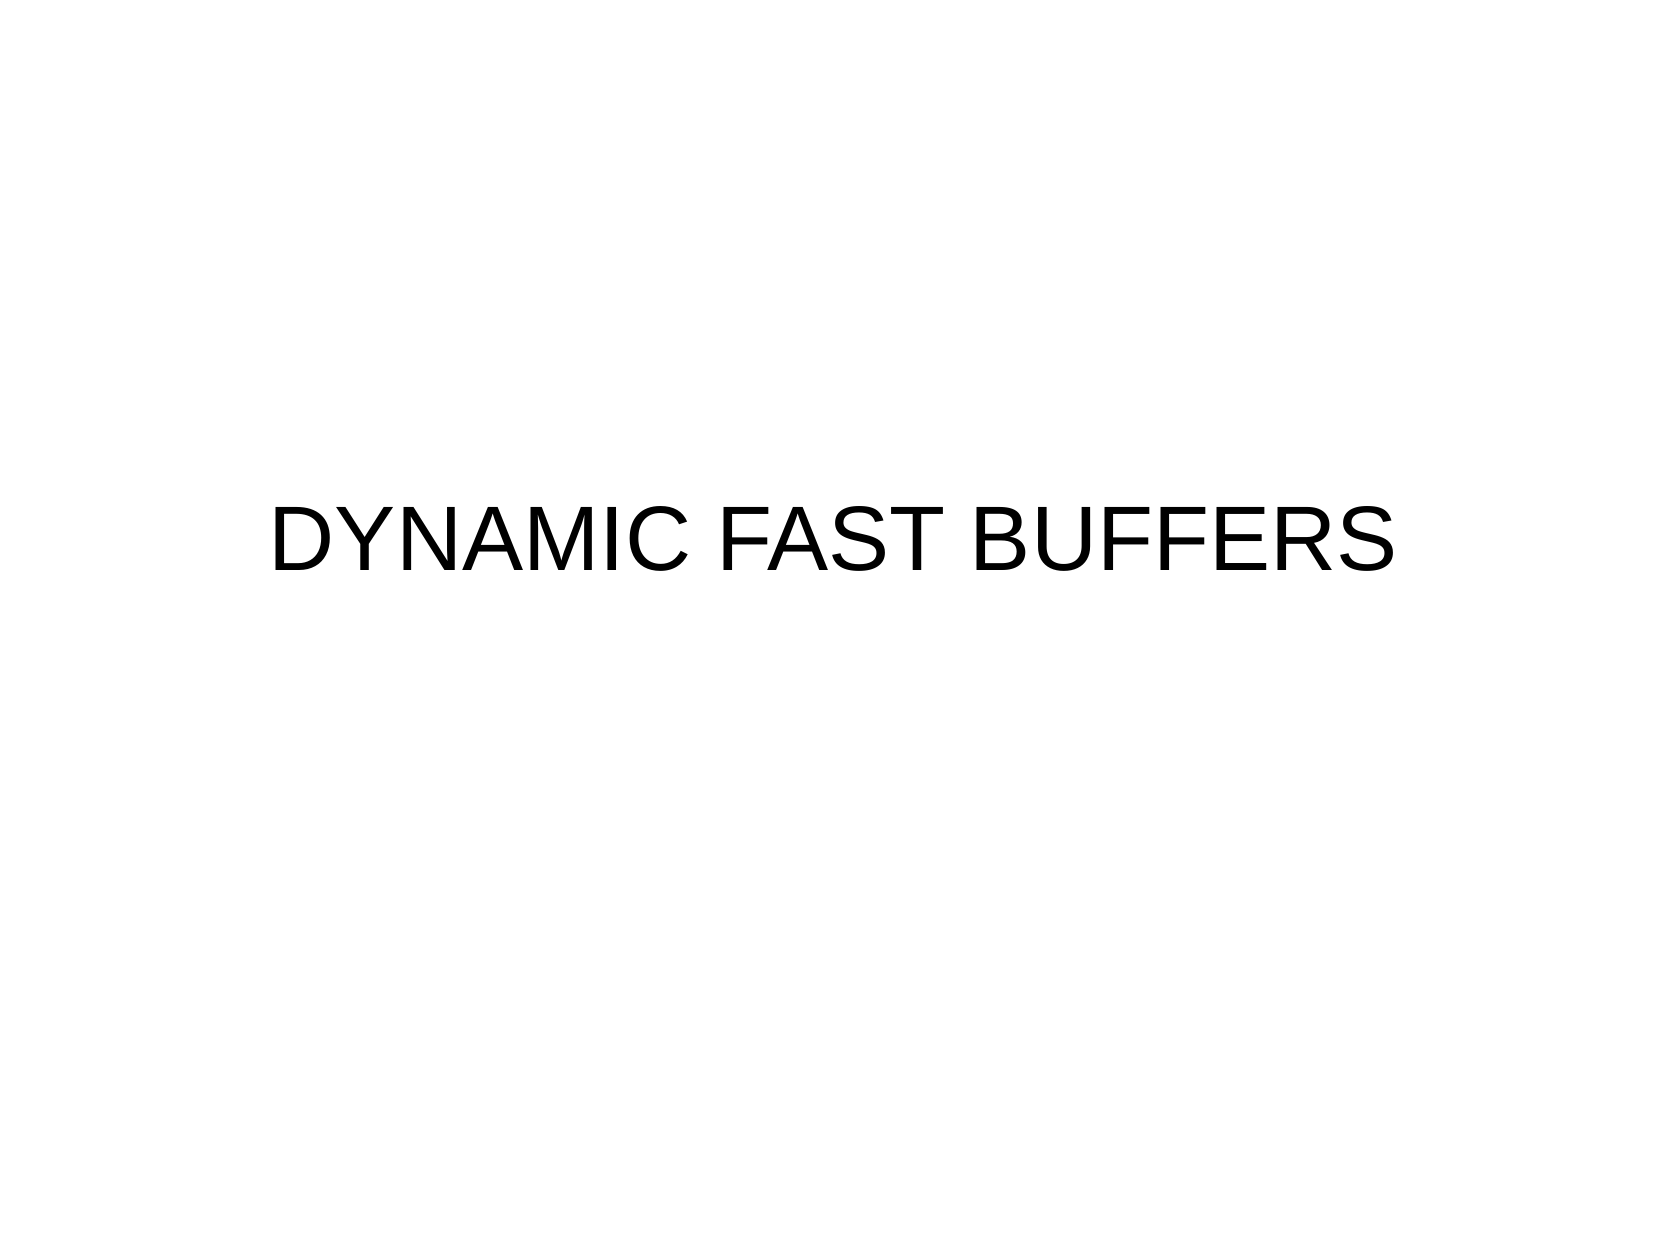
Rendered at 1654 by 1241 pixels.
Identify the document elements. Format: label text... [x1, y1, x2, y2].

title DYNAMIC FAST BUFFERS [90, 435, 1579, 643]
